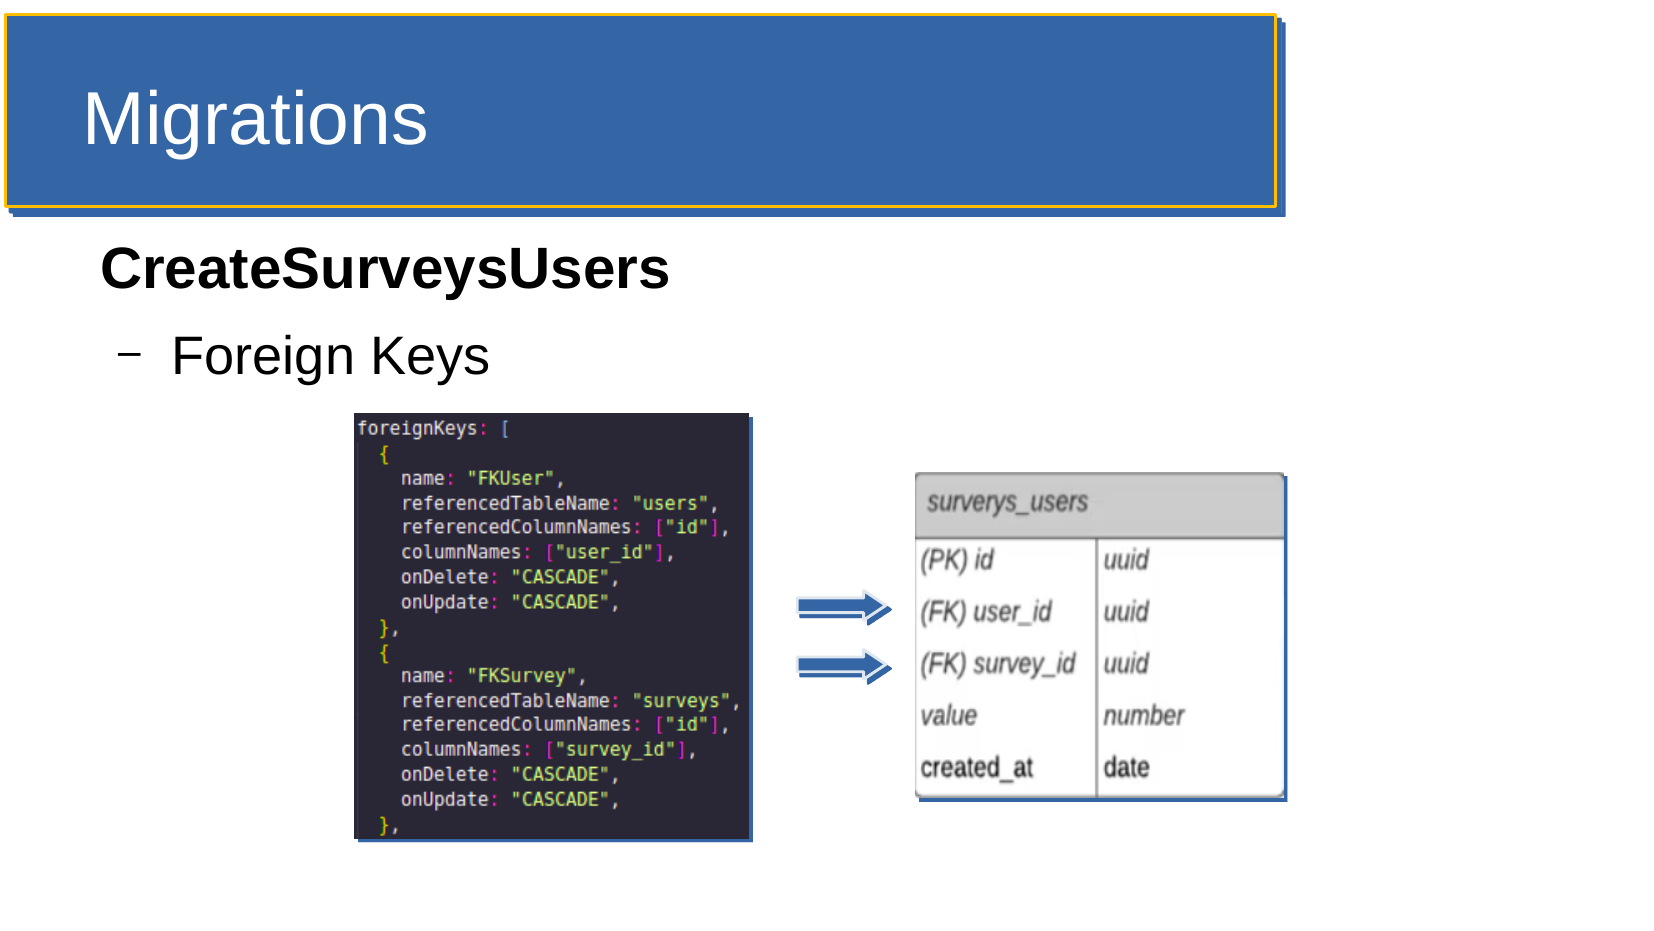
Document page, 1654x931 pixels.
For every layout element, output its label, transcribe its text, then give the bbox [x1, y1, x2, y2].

list CreateSurveysUsers Foreign Keys [29, 236, 1506, 798]
title Migrations [82, 44, 1235, 192]
picture [354, 413, 749, 839]
picture [915, 472, 1284, 798]
text_box [797, 649, 886, 680]
text_box [797, 590, 886, 621]
